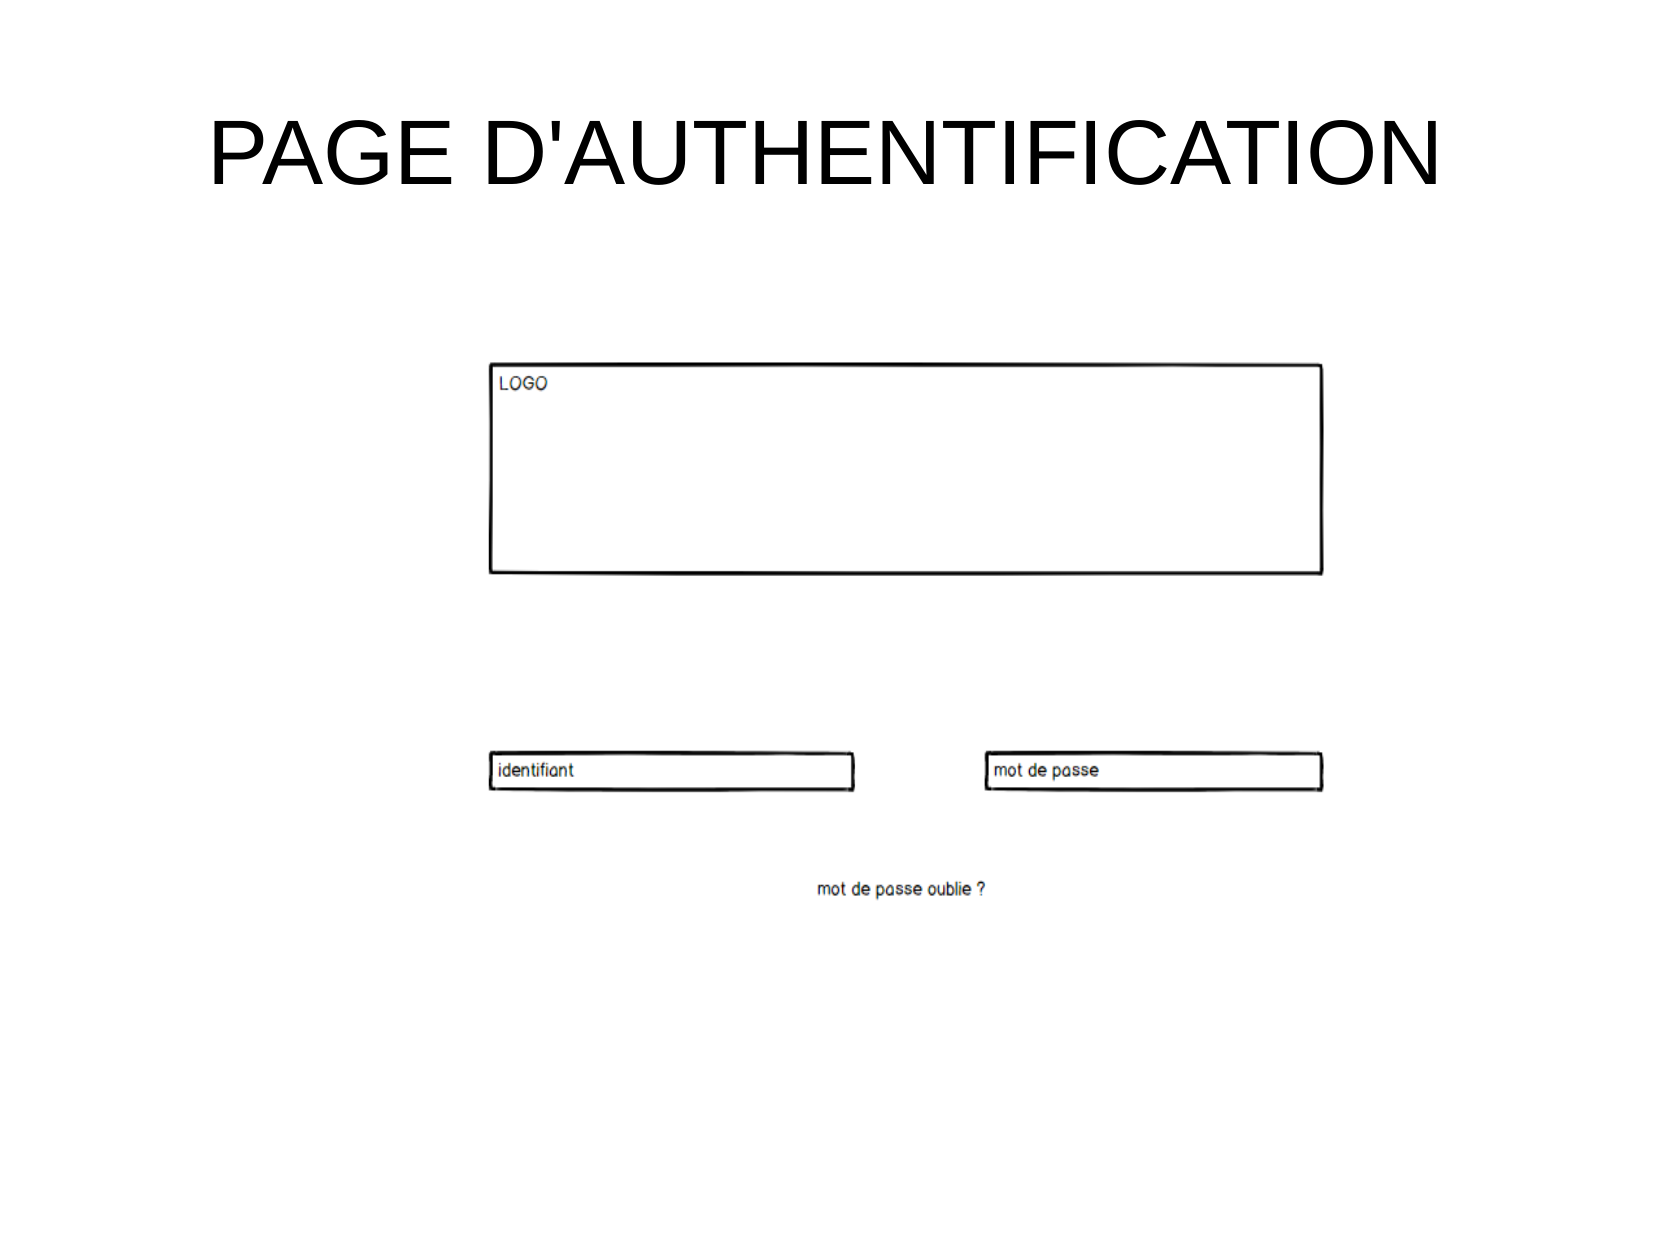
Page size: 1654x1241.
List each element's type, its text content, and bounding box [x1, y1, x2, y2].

title PAGE D'AUTHENTIFICATION [82, 49, 1571, 247]
picture [23, 247, 1630, 1109]
